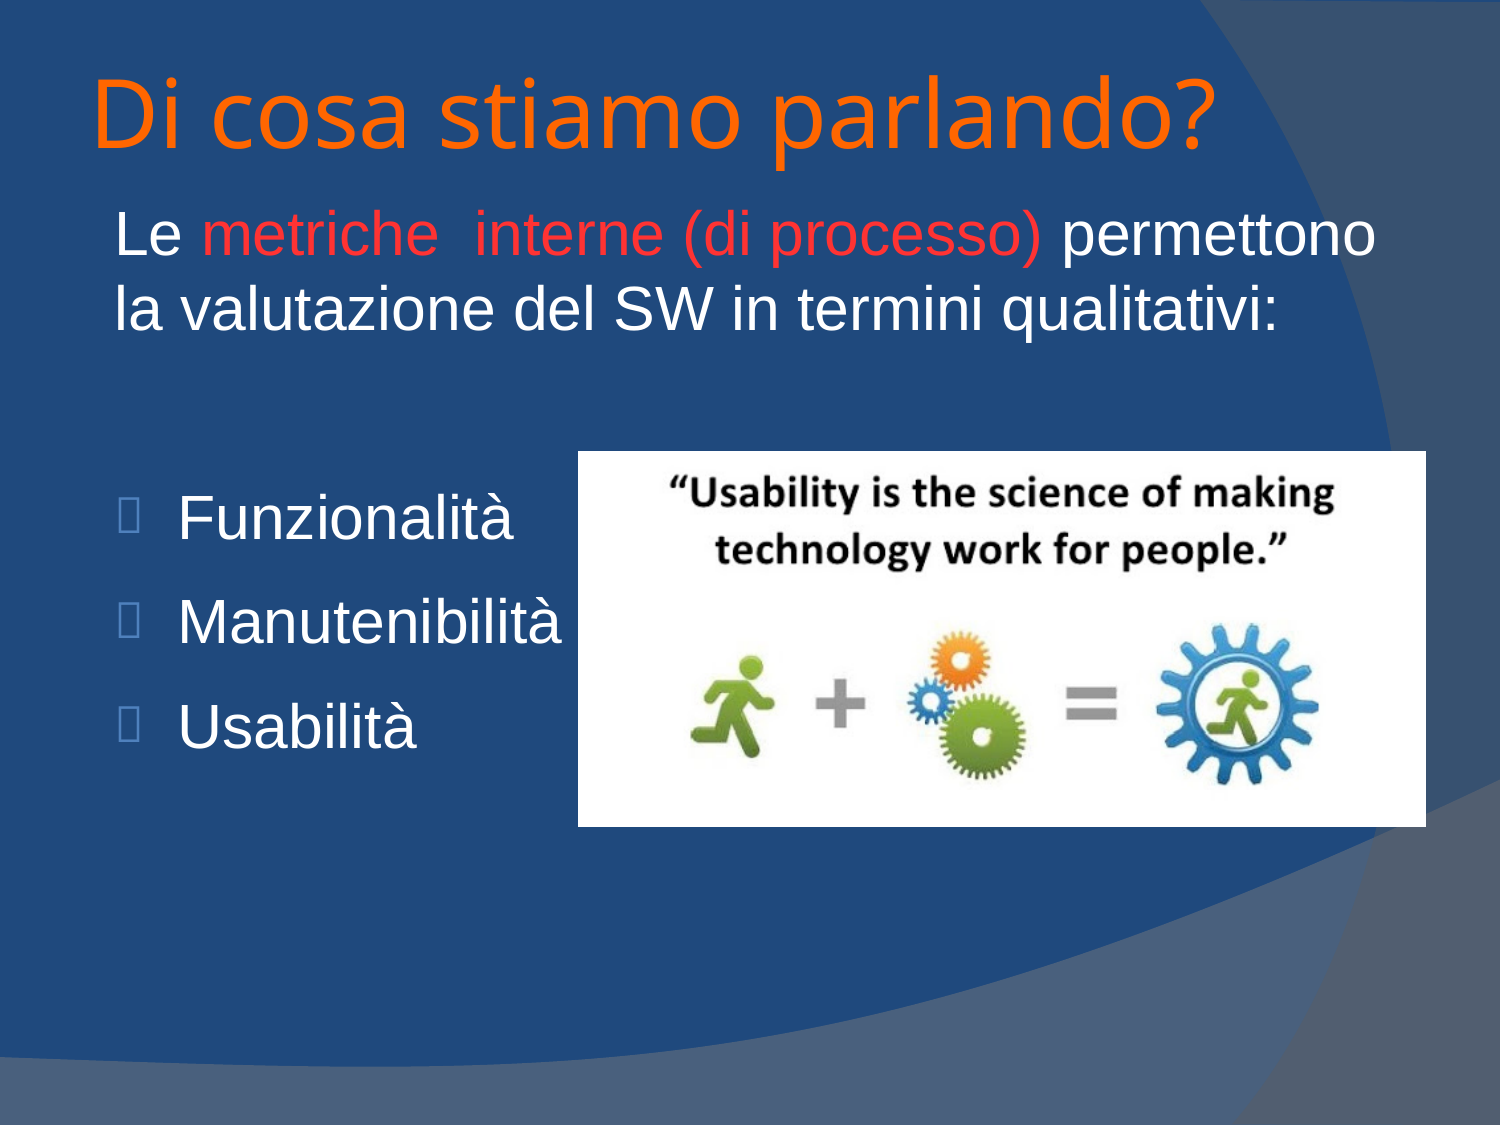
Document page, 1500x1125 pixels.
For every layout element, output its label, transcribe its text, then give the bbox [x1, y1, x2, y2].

picture [578, 451, 1426, 827]
title Di cosa stiamo parlando? [75, 45, 1430, 178]
list Le metriche interne (di processo) permettono la valutazione del SW in termini qualitativi: Funzionalità Manutenibilità Usabilità [93, 185, 1453, 981]
